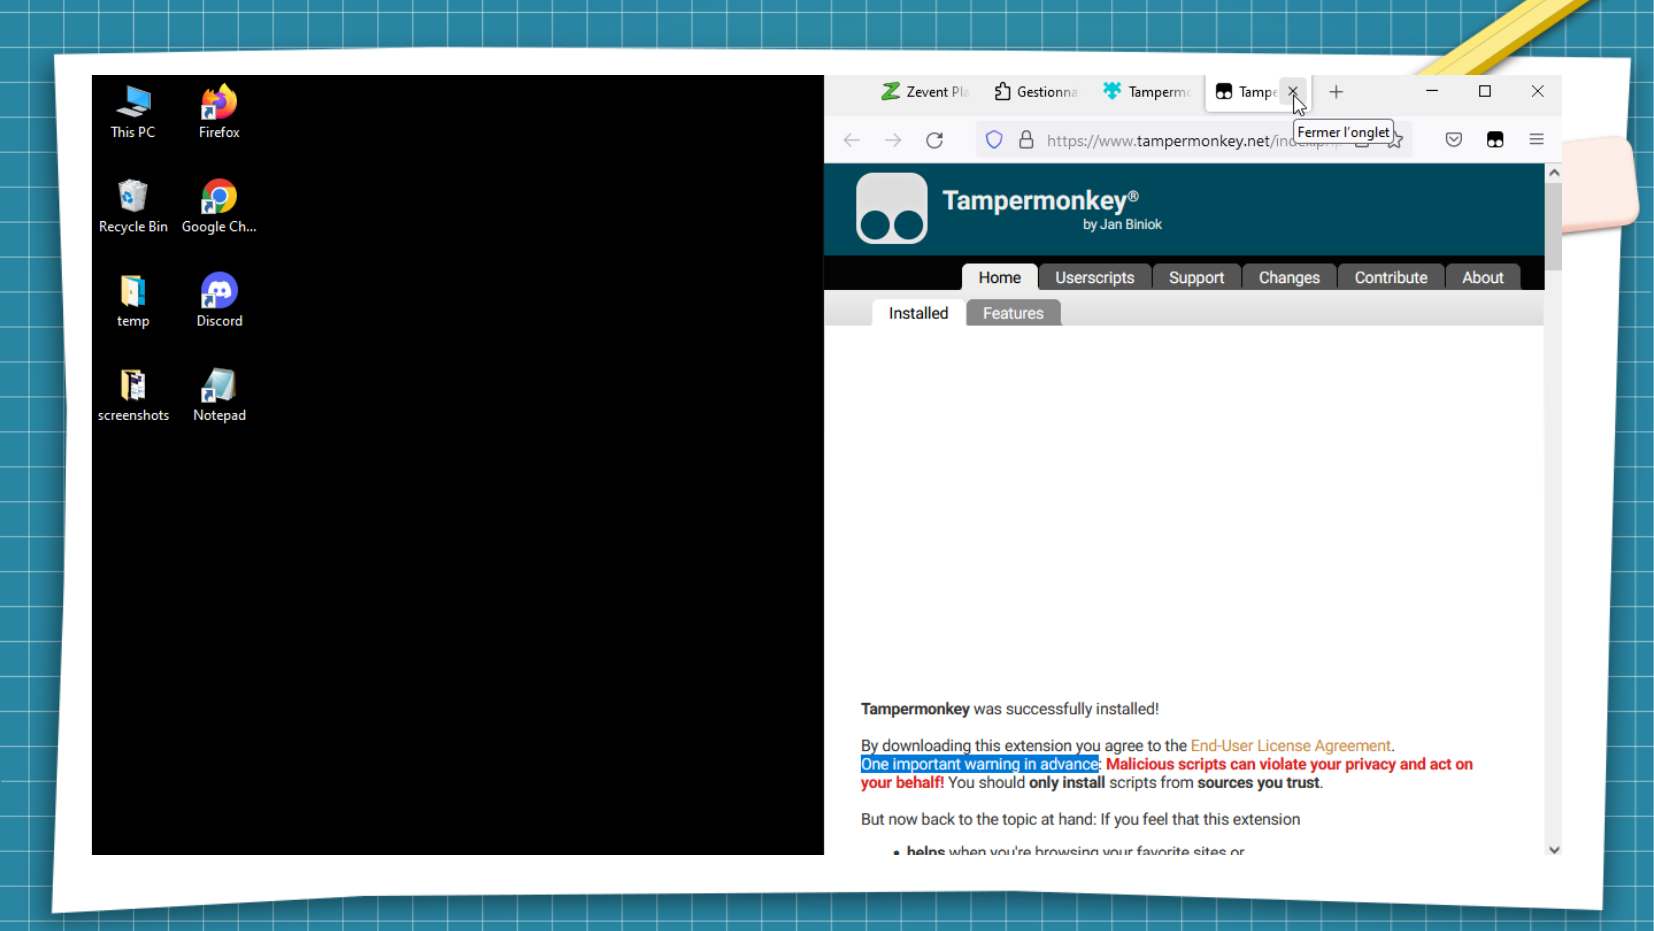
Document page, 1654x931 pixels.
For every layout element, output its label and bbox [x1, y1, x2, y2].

picture [91, 75, 1562, 855]
